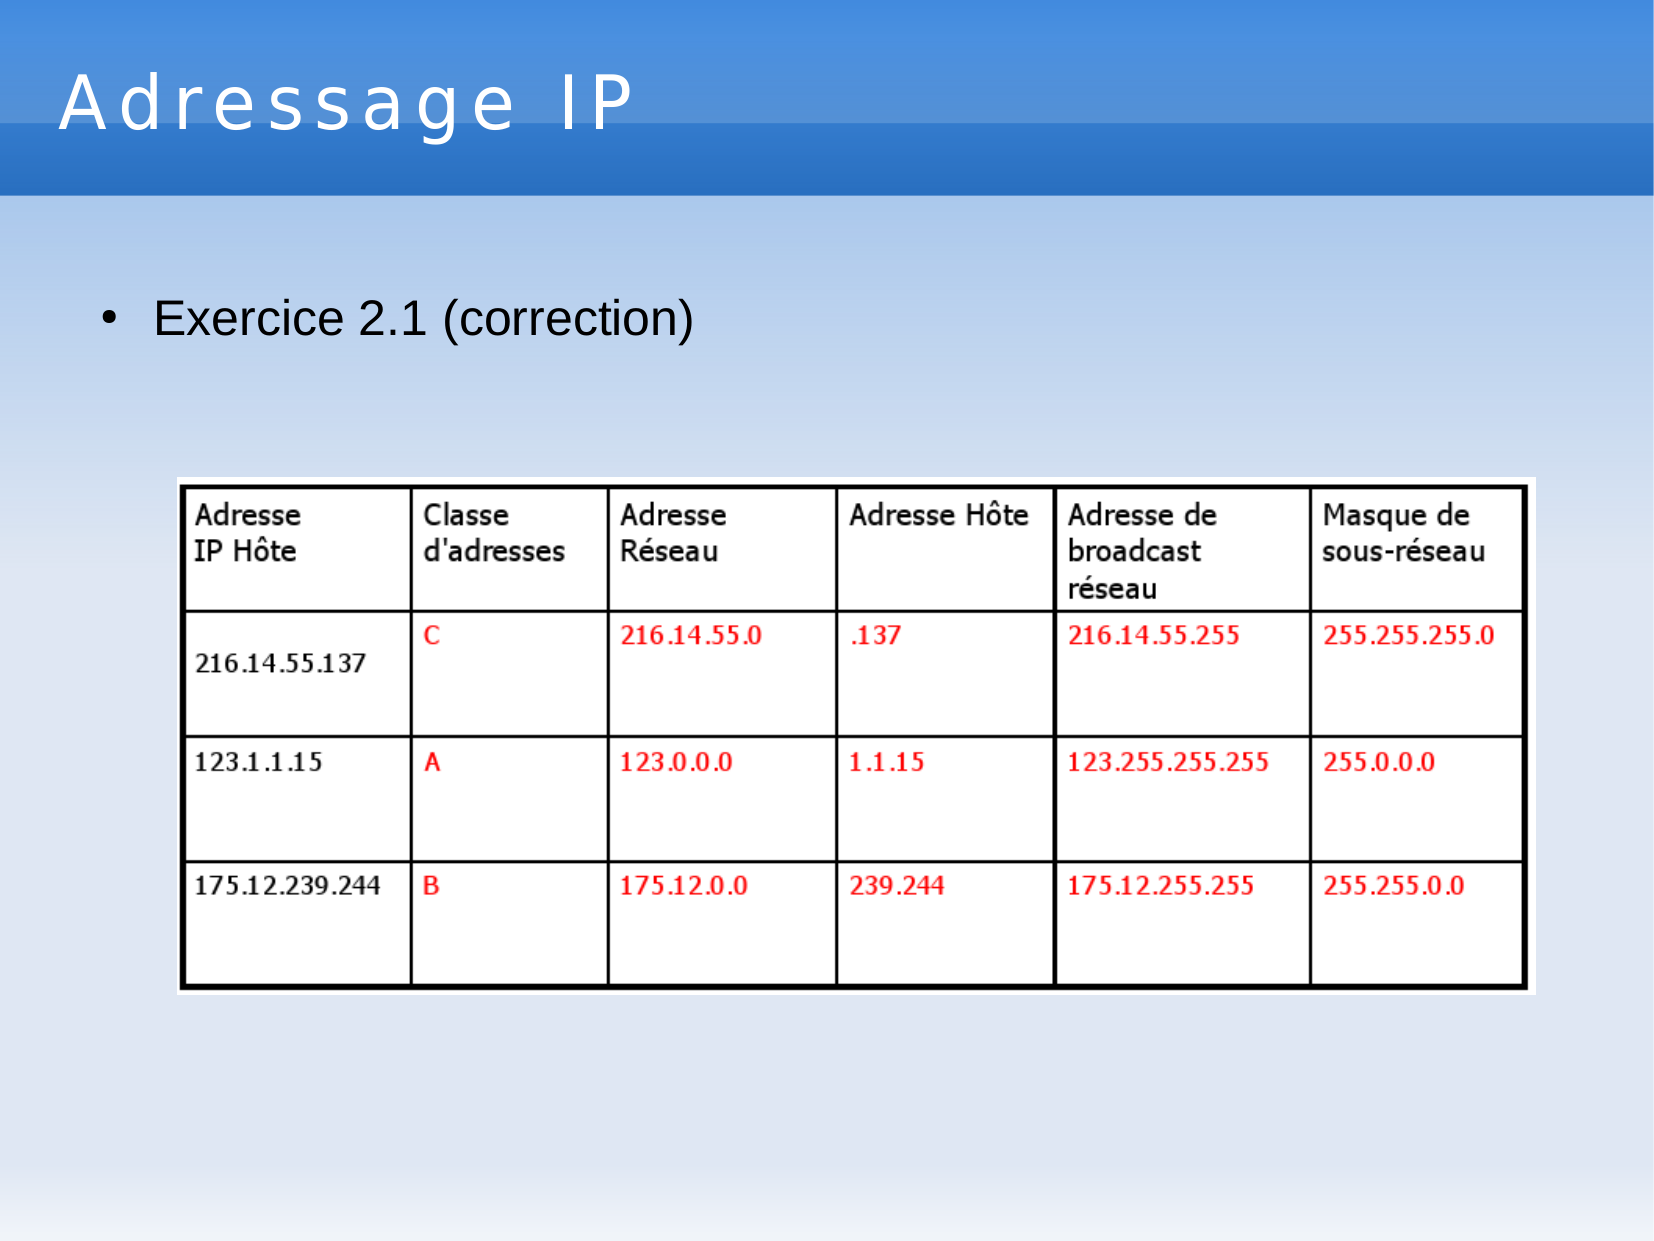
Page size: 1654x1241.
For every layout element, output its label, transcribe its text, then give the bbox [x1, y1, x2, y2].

picture [0, 0, 1654, 1241]
title Adressage IP [59, 29, 1270, 178]
list Exercice 2.1 (correction) [82, 290, 1571, 1109]
